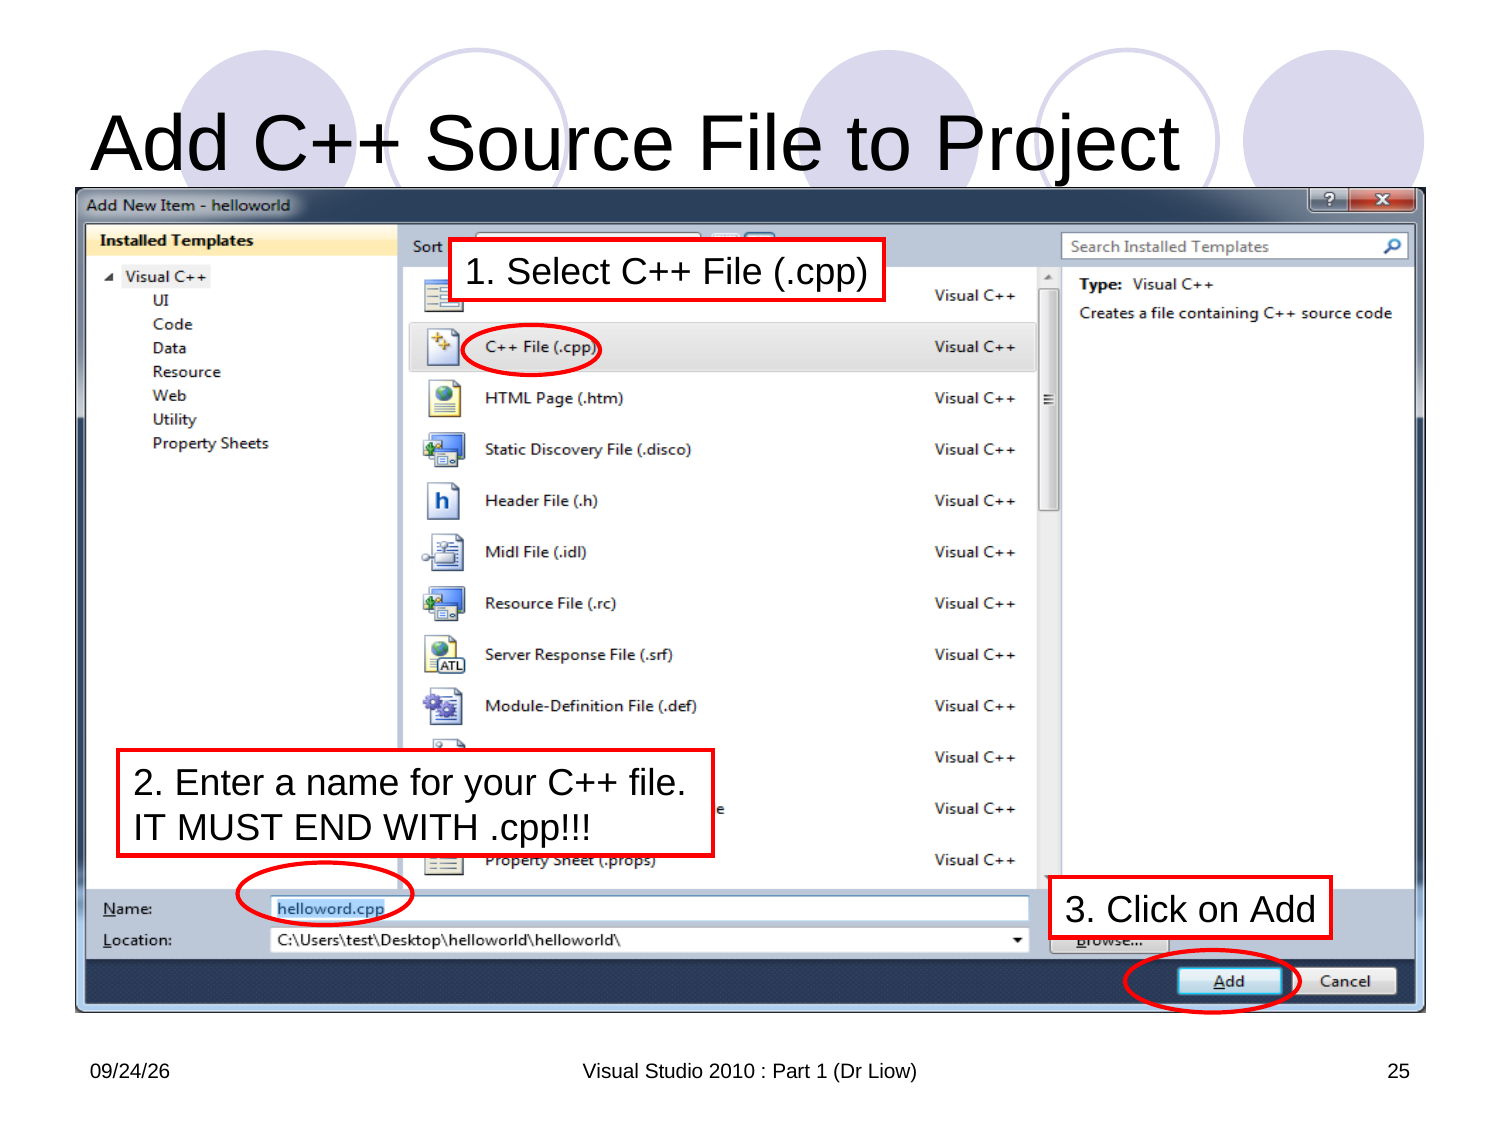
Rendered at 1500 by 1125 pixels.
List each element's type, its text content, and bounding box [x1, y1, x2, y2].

text_box 08/22/12 [74, 1049, 426, 1101]
text_box 1. Select C++ File (.cpp) [449, 239, 884, 300]
text_box Visual Studio 2010 : Part 1 (Dr Liow) [512, 1049, 988, 1101]
picture [1128, 953, 1297, 1010]
title Add C++ Source File to Project [75, 45, 1426, 233]
text_box 3. Click on Add [1049, 877, 1332, 938]
text_box <number> [1074, 1049, 1426, 1101]
picture [75, 233, 1426, 1013]
text_box 2. Enter a name for your C++ file. IT MUST END WITH .cpp!!! [118, 749, 713, 856]
